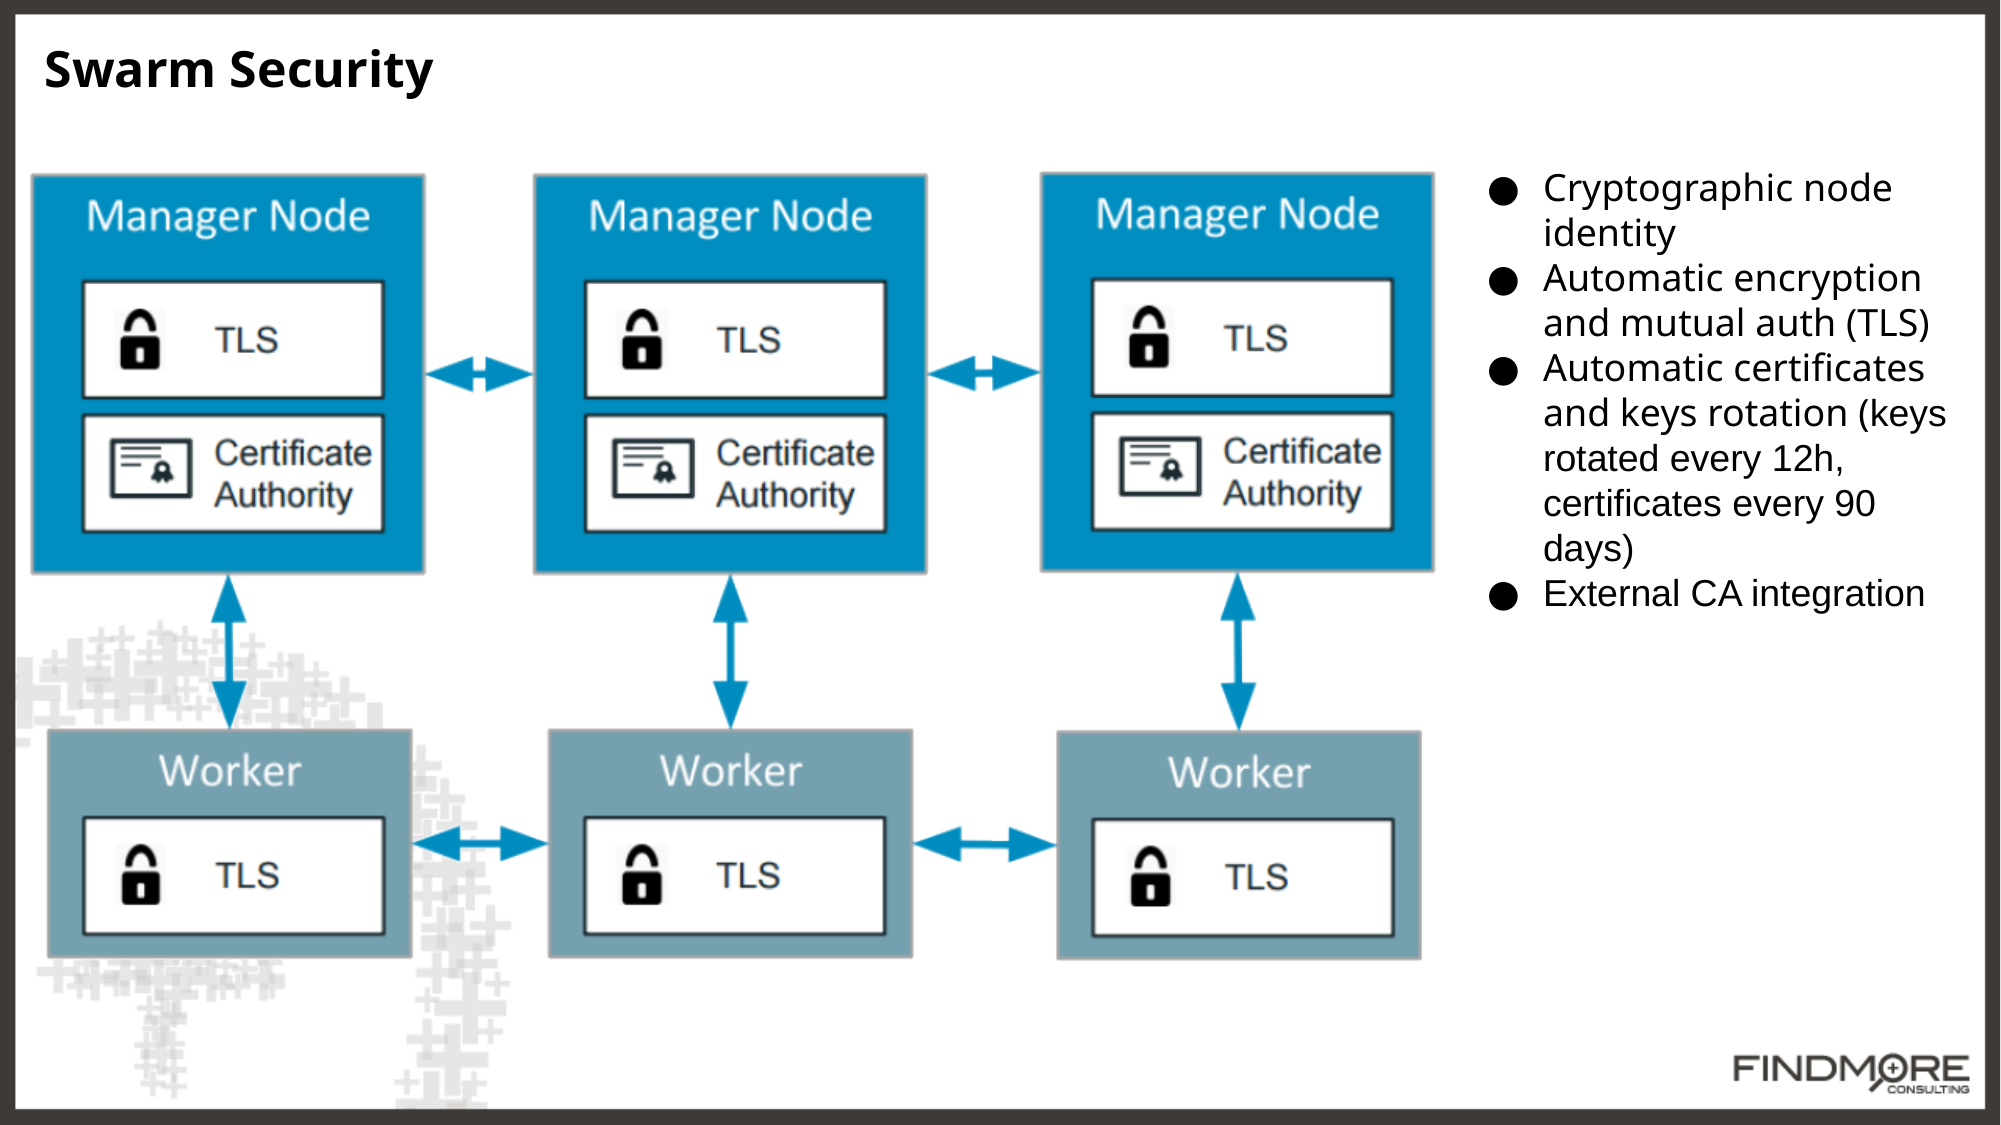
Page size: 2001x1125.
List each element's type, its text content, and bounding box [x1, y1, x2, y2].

text_box Cryptographic node identity Automatic encryption and mutual auth (TLS) Automatic certificates and keys rotation (keys rotated every 12h, certificates every 90 days) External CA integration [1453, 149, 1973, 934]
text_box Swarm Security [29, 30, 1950, 124]
picture [0, 0, 2001, 1125]
